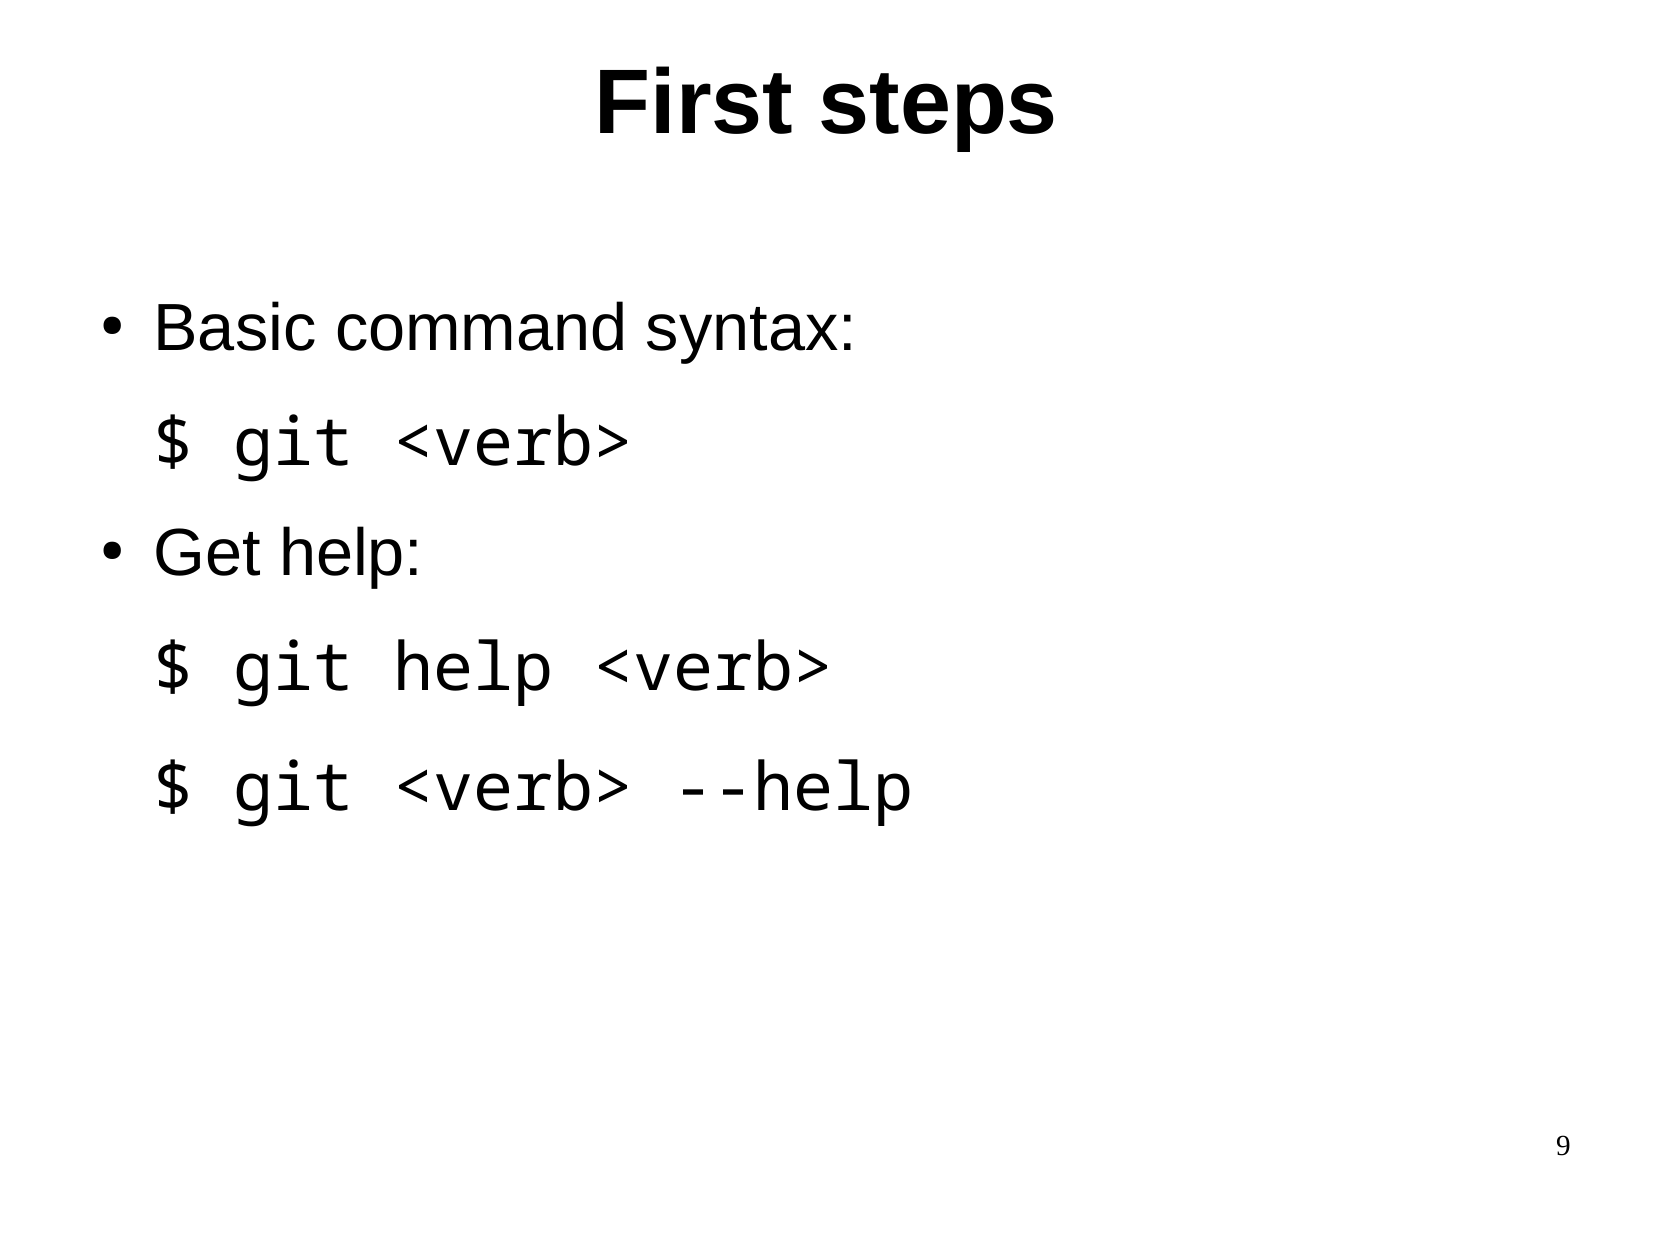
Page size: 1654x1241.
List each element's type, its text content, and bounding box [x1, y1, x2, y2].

list Basic command syntax: $ git <verb> Get help: $ git help <verb> $ git <verb> --help [82, 290, 1571, 1010]
title First steps [82, 49, 1571, 257]
